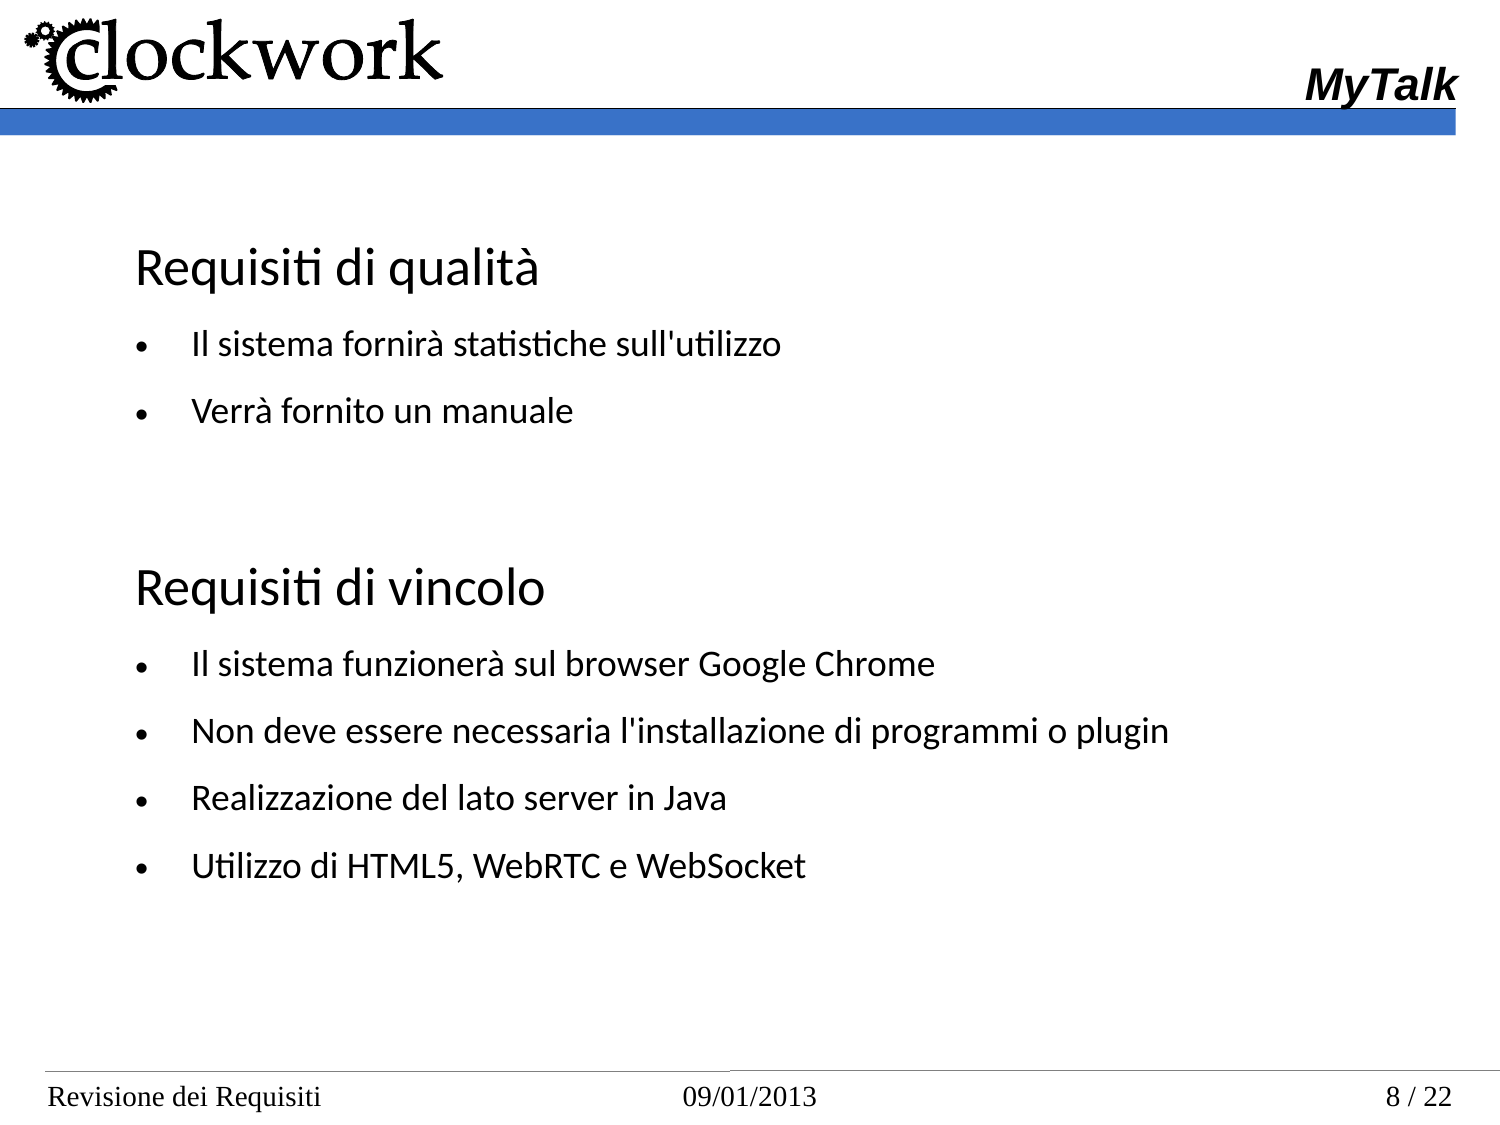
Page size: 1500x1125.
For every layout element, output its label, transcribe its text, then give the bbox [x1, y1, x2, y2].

text_box Requisiti di vincolo Il sistema funzionerà sul browser Google Chrome Non deve essere necessaria l'installazione di programmi o plugin Realizzazione del lato server in Java Utilizzo di HTML5, WebRTC e WebSocket [135, 526, 1366, 926]
text_box Requisiti di qualità Il sistema fornirà statistiche sull'utilizzo Verrà fornito un manuale [135, 232, 1366, 445]
